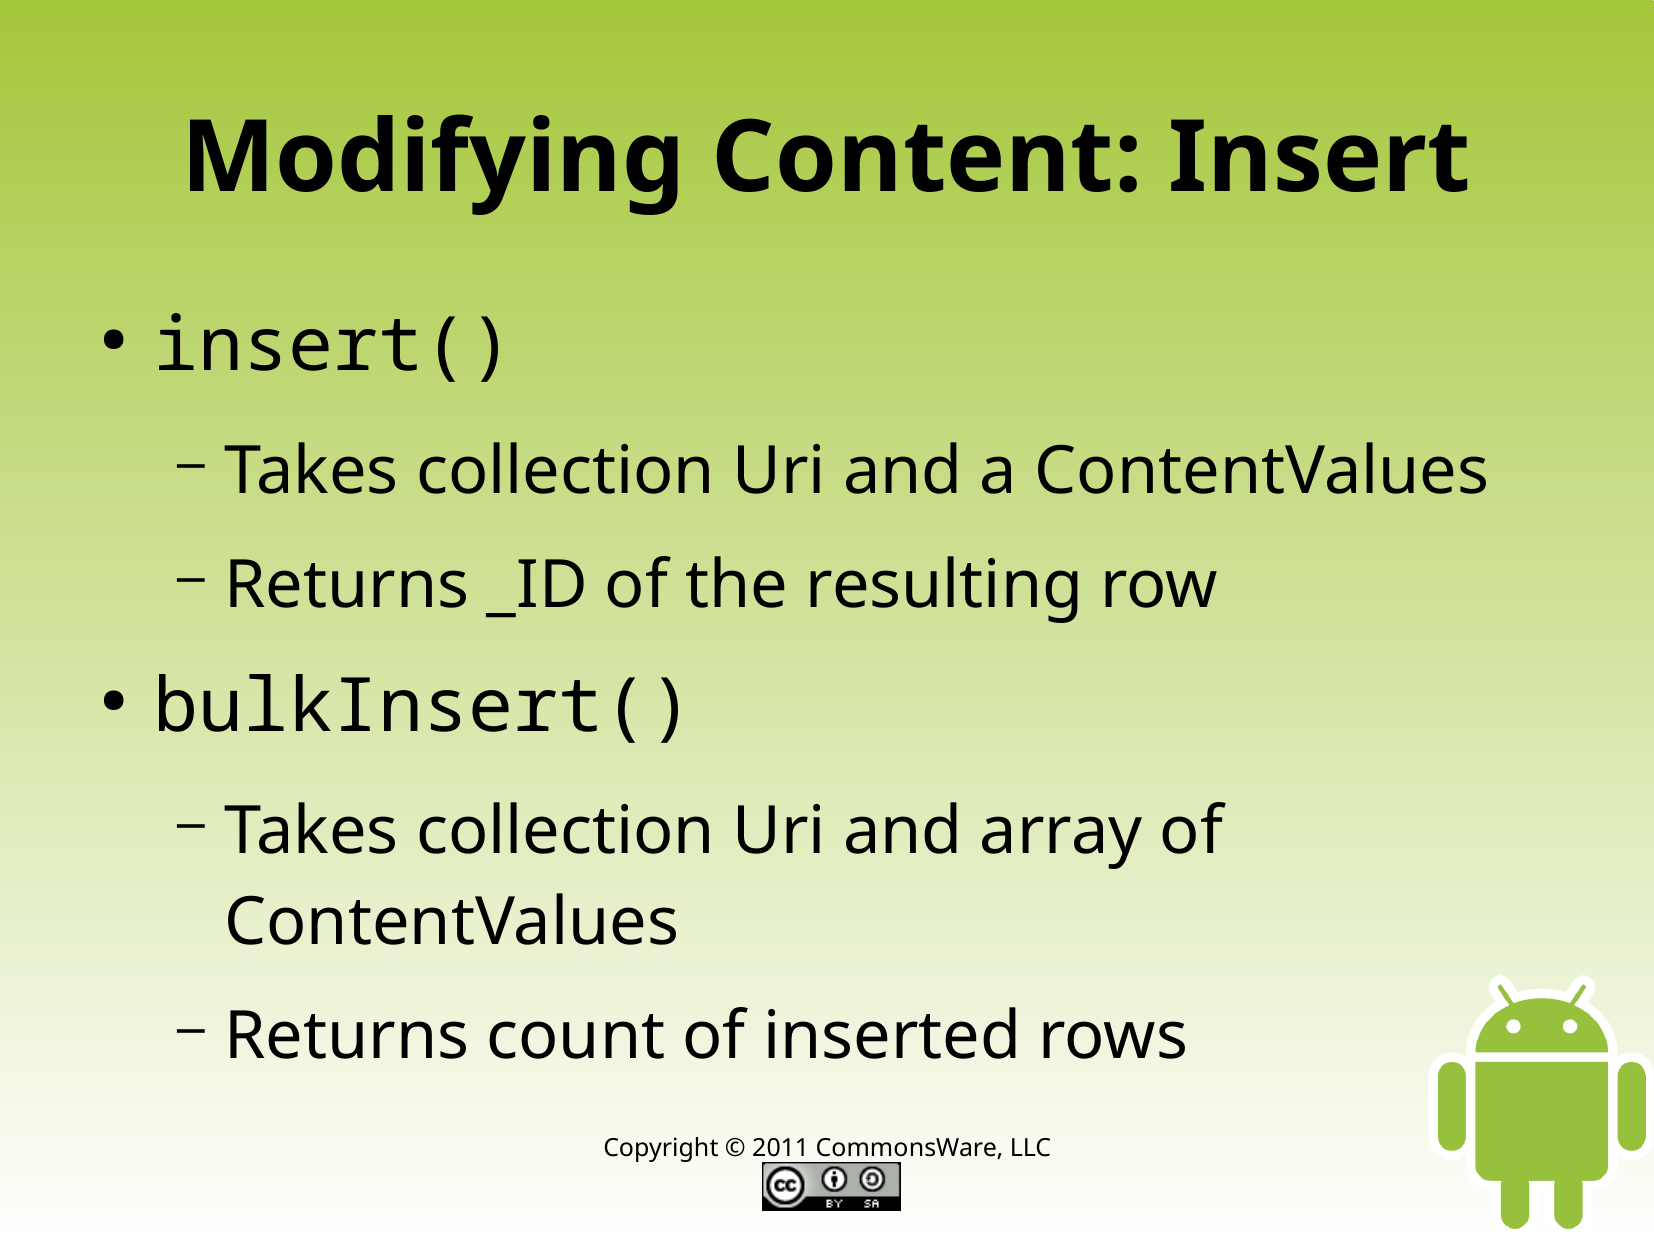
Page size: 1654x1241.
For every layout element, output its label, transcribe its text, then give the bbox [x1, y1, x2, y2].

list insert() Takes collection Uri and a ContentValues Returns _ID of the resulting row bulkInsert() Takes collection Uri and array of ContentValues Returns count of inserted rows [82, 290, 1571, 1109]
title Modifying Content: Insert [82, 49, 1571, 257]
picture [762, 1162, 901, 1211]
picture [1428, 975, 1654, 1238]
